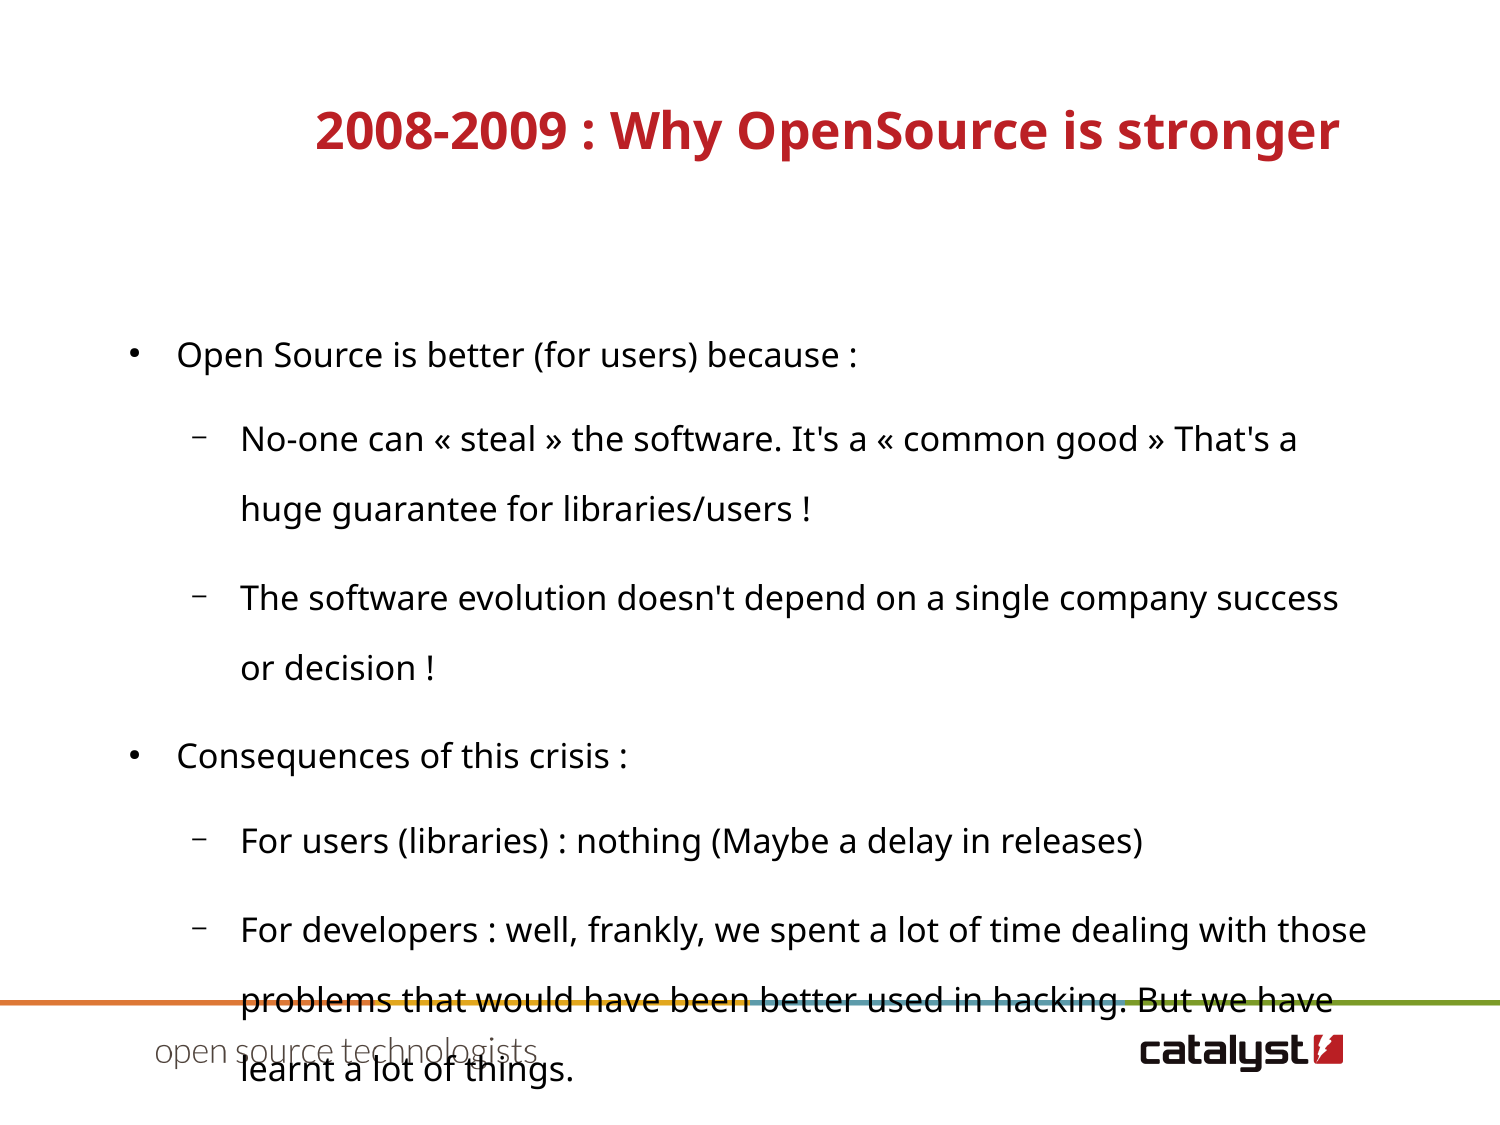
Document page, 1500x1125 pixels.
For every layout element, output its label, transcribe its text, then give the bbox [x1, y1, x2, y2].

picture [1377, 1000, 1500, 1072]
picture [0, 1000, 112, 1072]
list Open Source is better (for users) because : No-one can « steal » the software. It's a « common good » That's a huge guarantee for libraries/users ! The software evolution doesn't depend on a single company success or decision ! Consequences of this crisis : For users (libraries) : nothing (Maybe a delay in releases) For developers : well, frankly, we spent a lot of time dealing with those problems that would have been better used in hacking. But we have learnt a lot of things. [112, 307, 1377, 1095]
title 2008-2009 : Why OpenSource is stronger [315, 0, 1463, 260]
